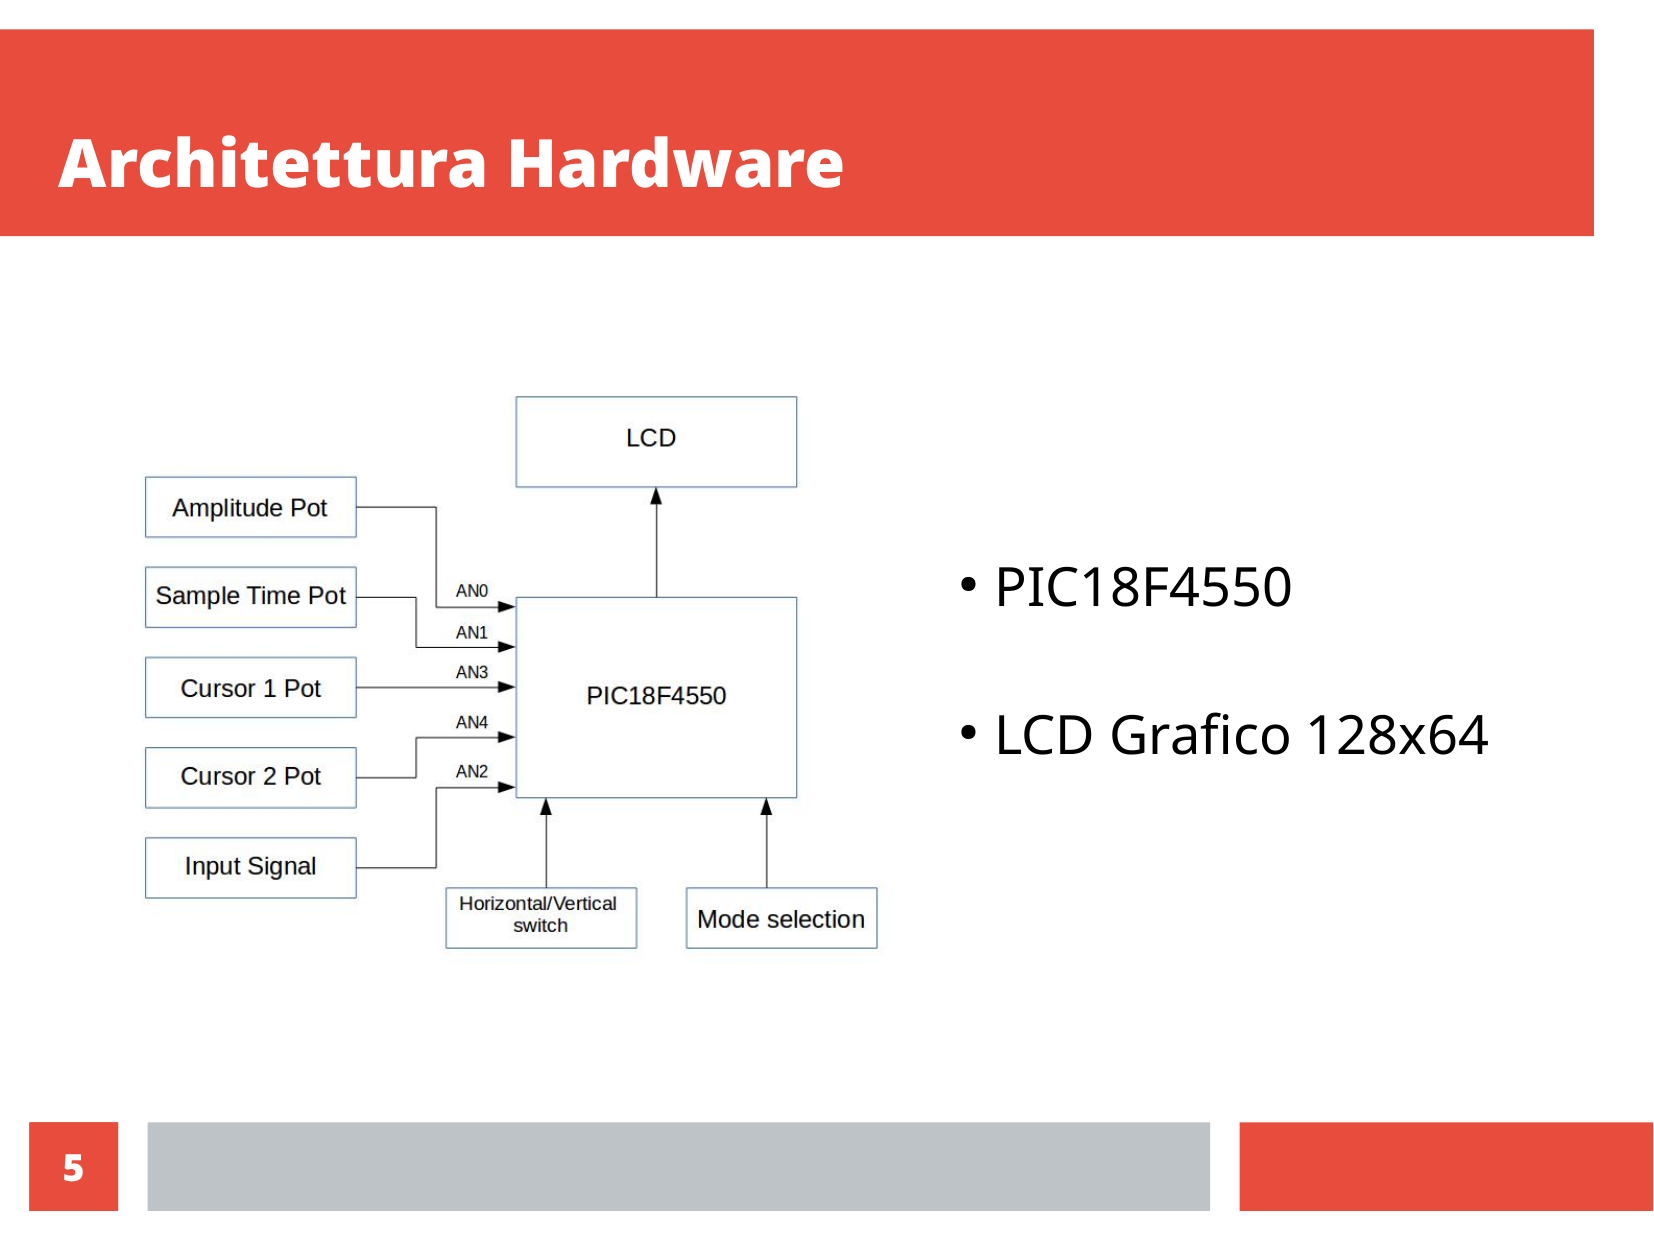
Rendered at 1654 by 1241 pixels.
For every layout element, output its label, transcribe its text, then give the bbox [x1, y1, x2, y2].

picture [25, 246, 1129, 1075]
title Architettura Hardware [58, 59, 1594, 207]
text_box PIC18F4550 LCD Grafico 128x64 [944, 541, 1565, 811]
